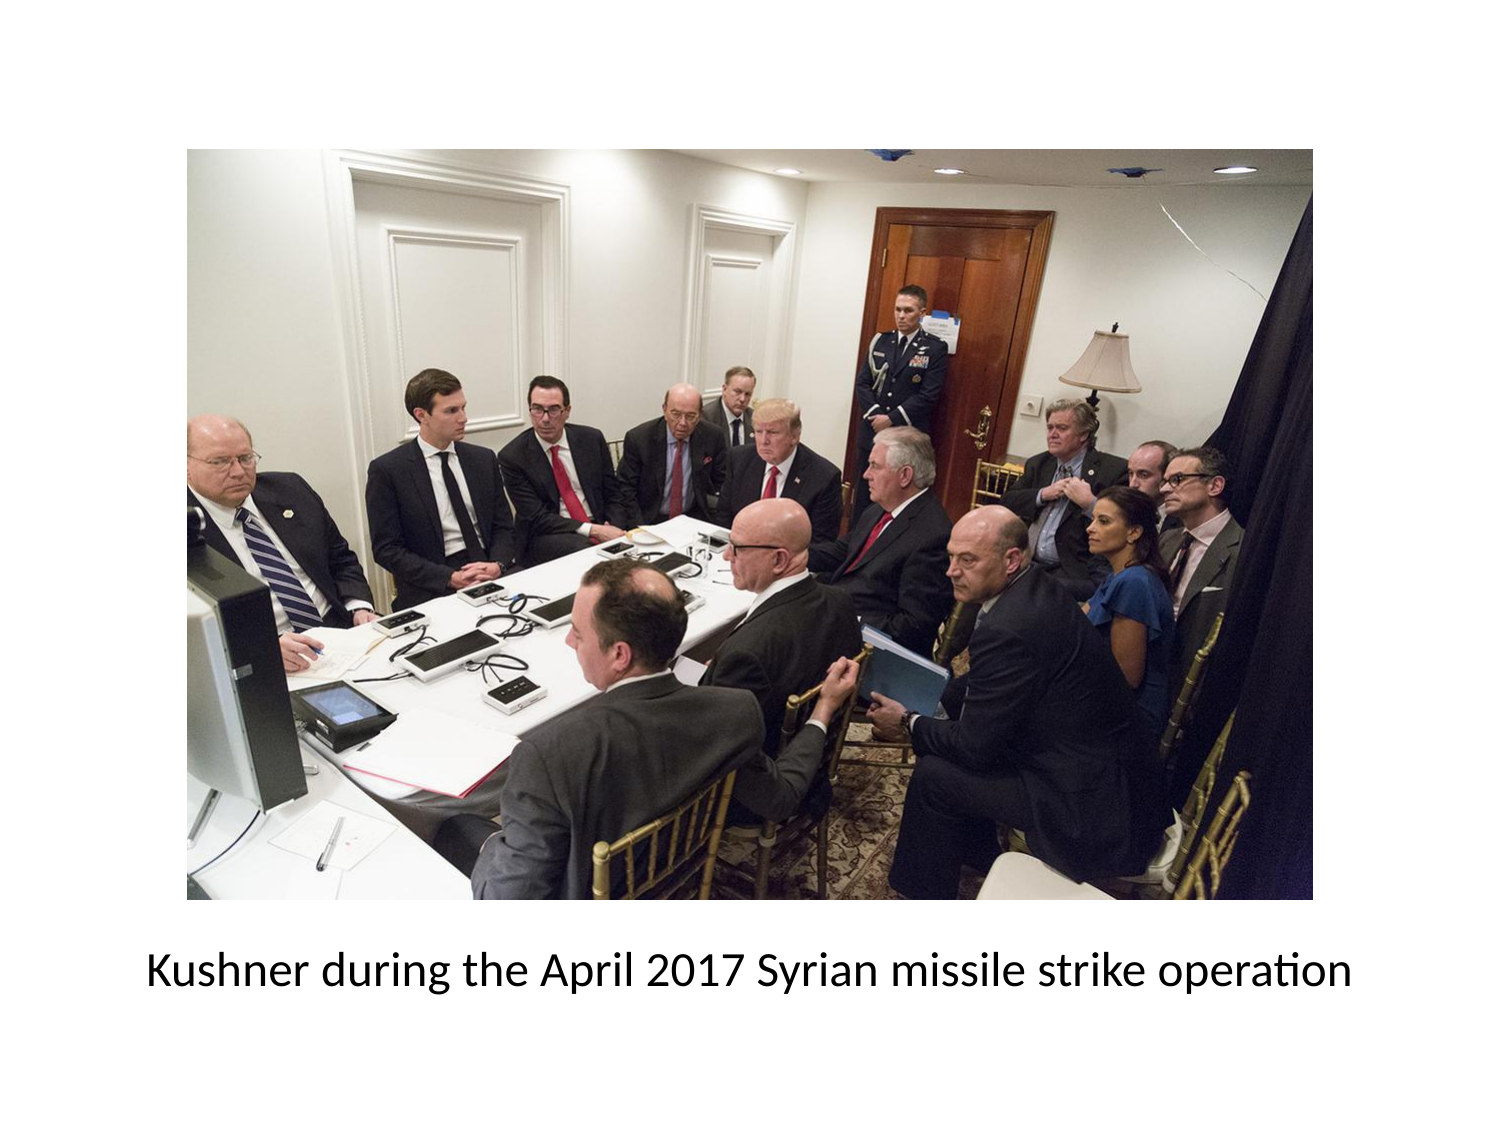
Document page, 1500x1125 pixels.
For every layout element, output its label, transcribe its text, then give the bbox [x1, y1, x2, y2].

picture [187, 149, 1313, 900]
text_box Kushner during the April 2017 Syrian missile strike operation [131, 930, 1369, 1004]
